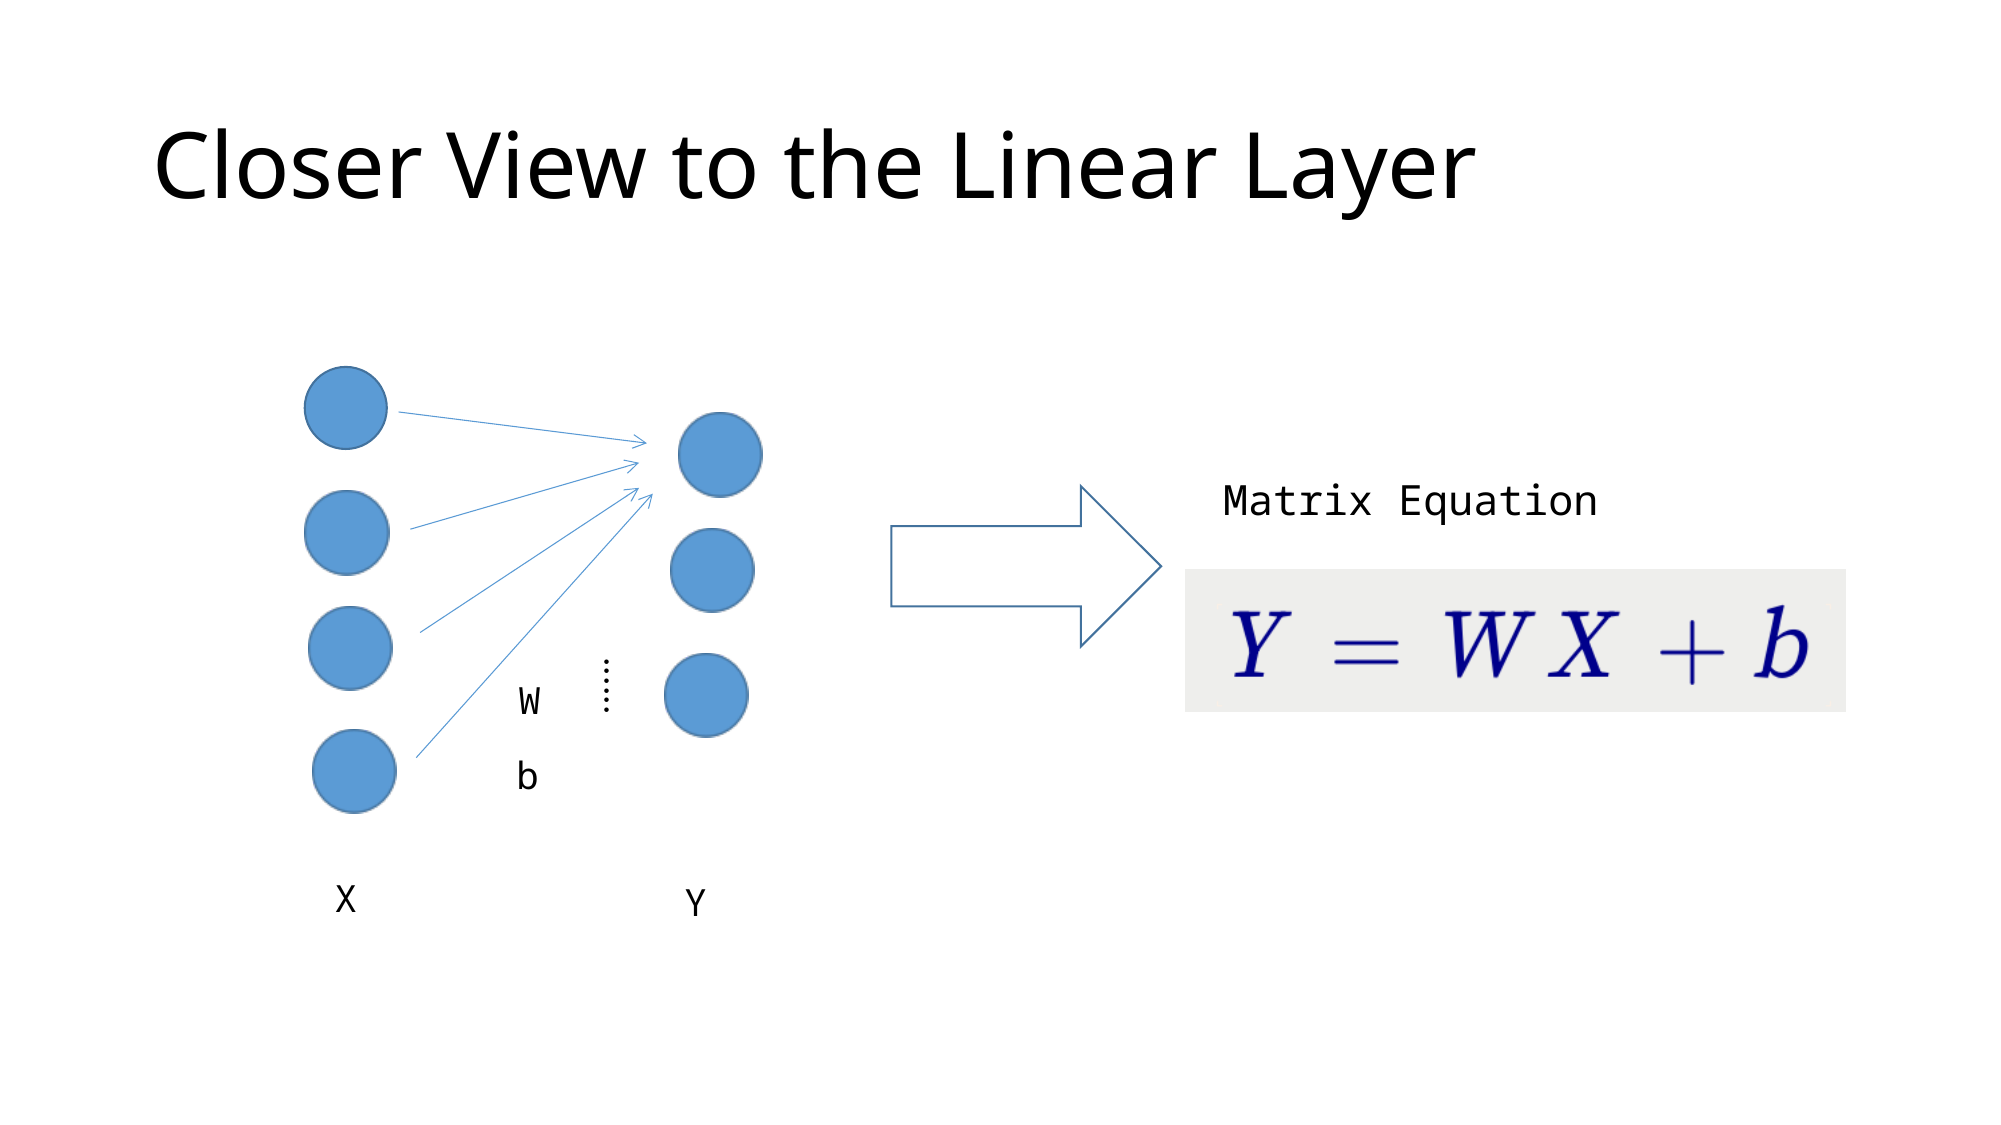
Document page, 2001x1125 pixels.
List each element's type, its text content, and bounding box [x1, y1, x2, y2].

text_box Y [669, 871, 722, 932]
picture [664, 653, 749, 738]
picture [312, 729, 397, 814]
text_box Matrix Equation [1208, 466, 1613, 532]
picture [678, 412, 763, 498]
picture [670, 528, 755, 613]
text_box ...... [576, 644, 652, 716]
text_box W [503, 669, 556, 730]
picture [308, 606, 393, 691]
title Closer View to the Linear Layer [137, 59, 1863, 278]
text_box X [319, 867, 372, 928]
text_box [304, 366, 387, 449]
text_box b [501, 744, 554, 805]
picture [304, 490, 390, 576]
picture [1185, 569, 1846, 712]
